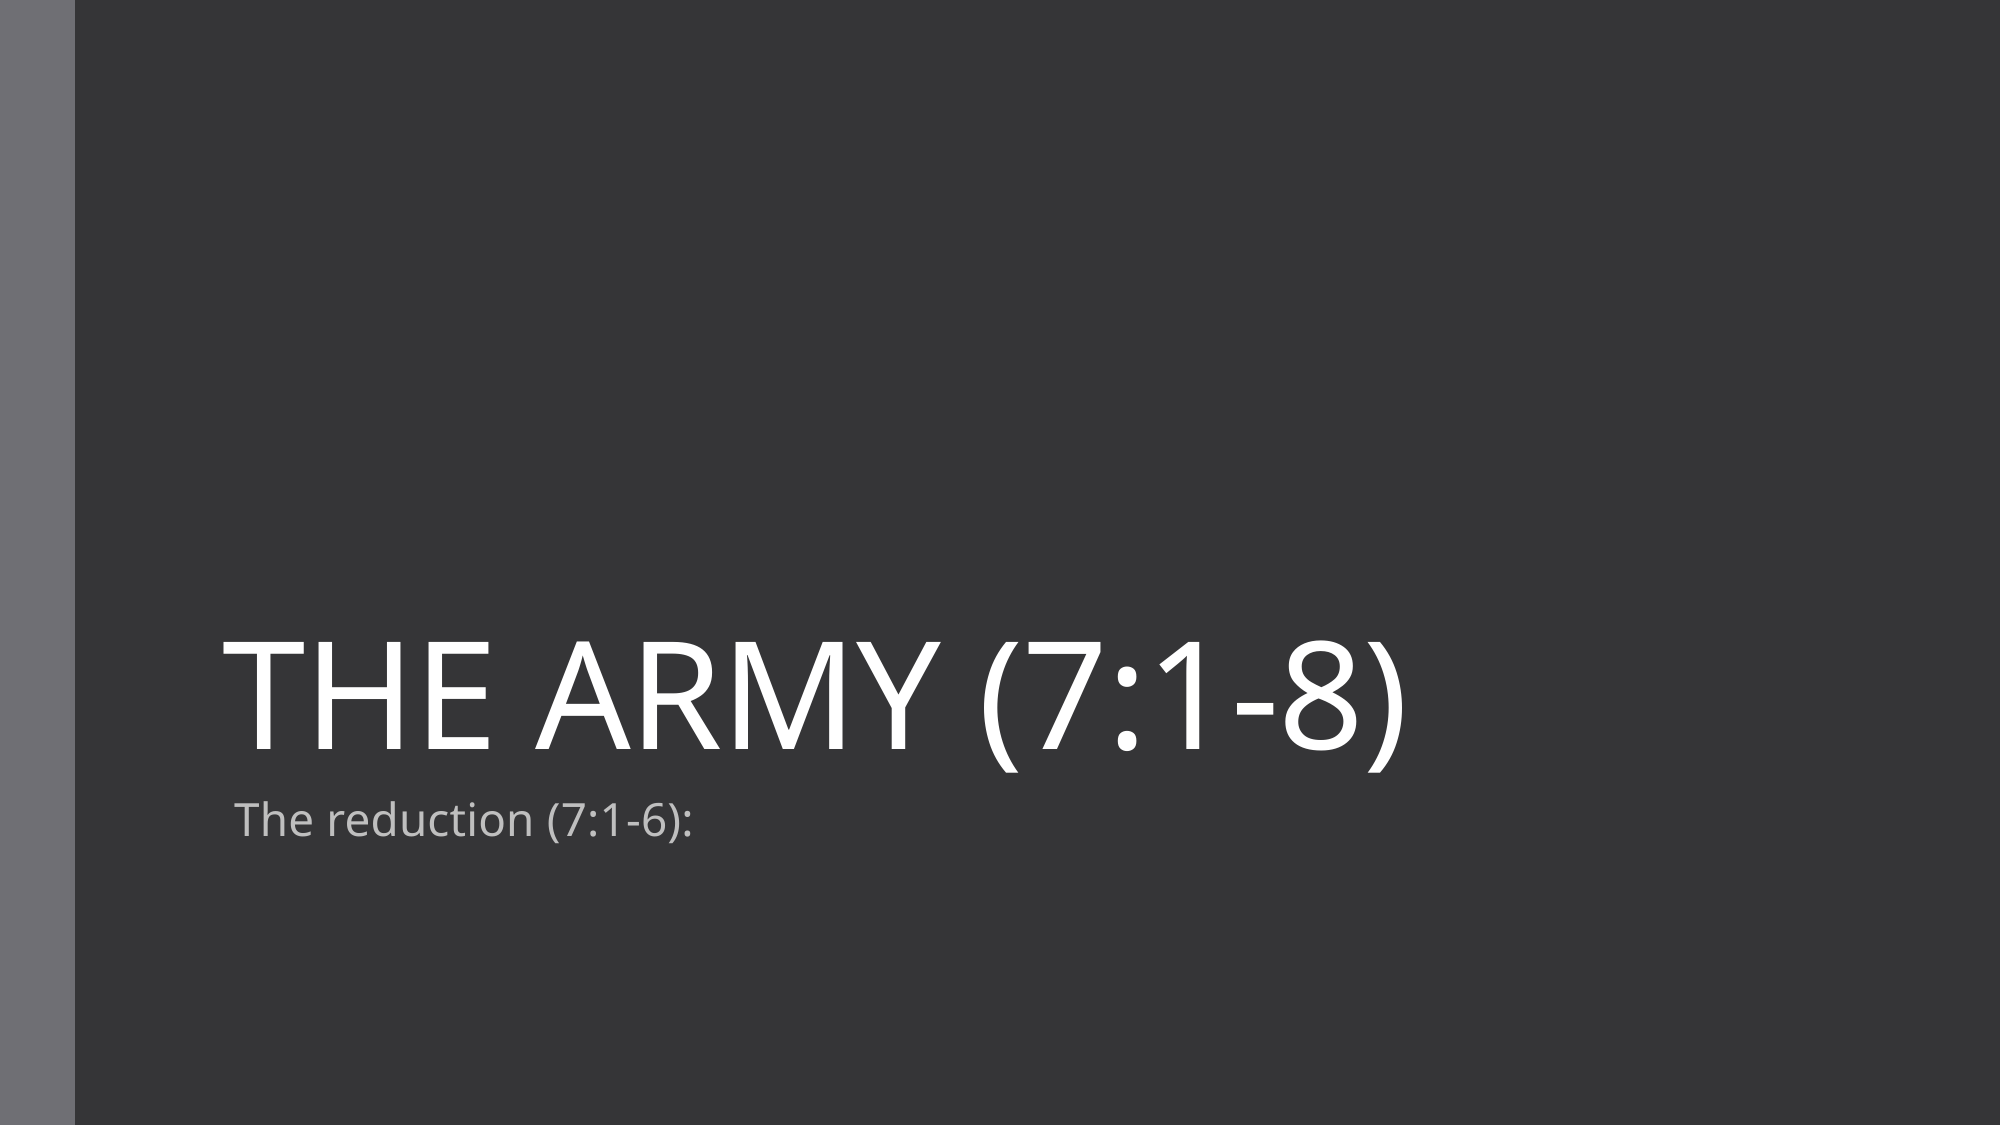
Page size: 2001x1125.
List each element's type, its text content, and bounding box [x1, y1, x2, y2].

subtitle The reduction (7:1-6): [206, 787, 1752, 1066]
title THE ARMY (7:1-8) [206, 124, 1752, 787]
